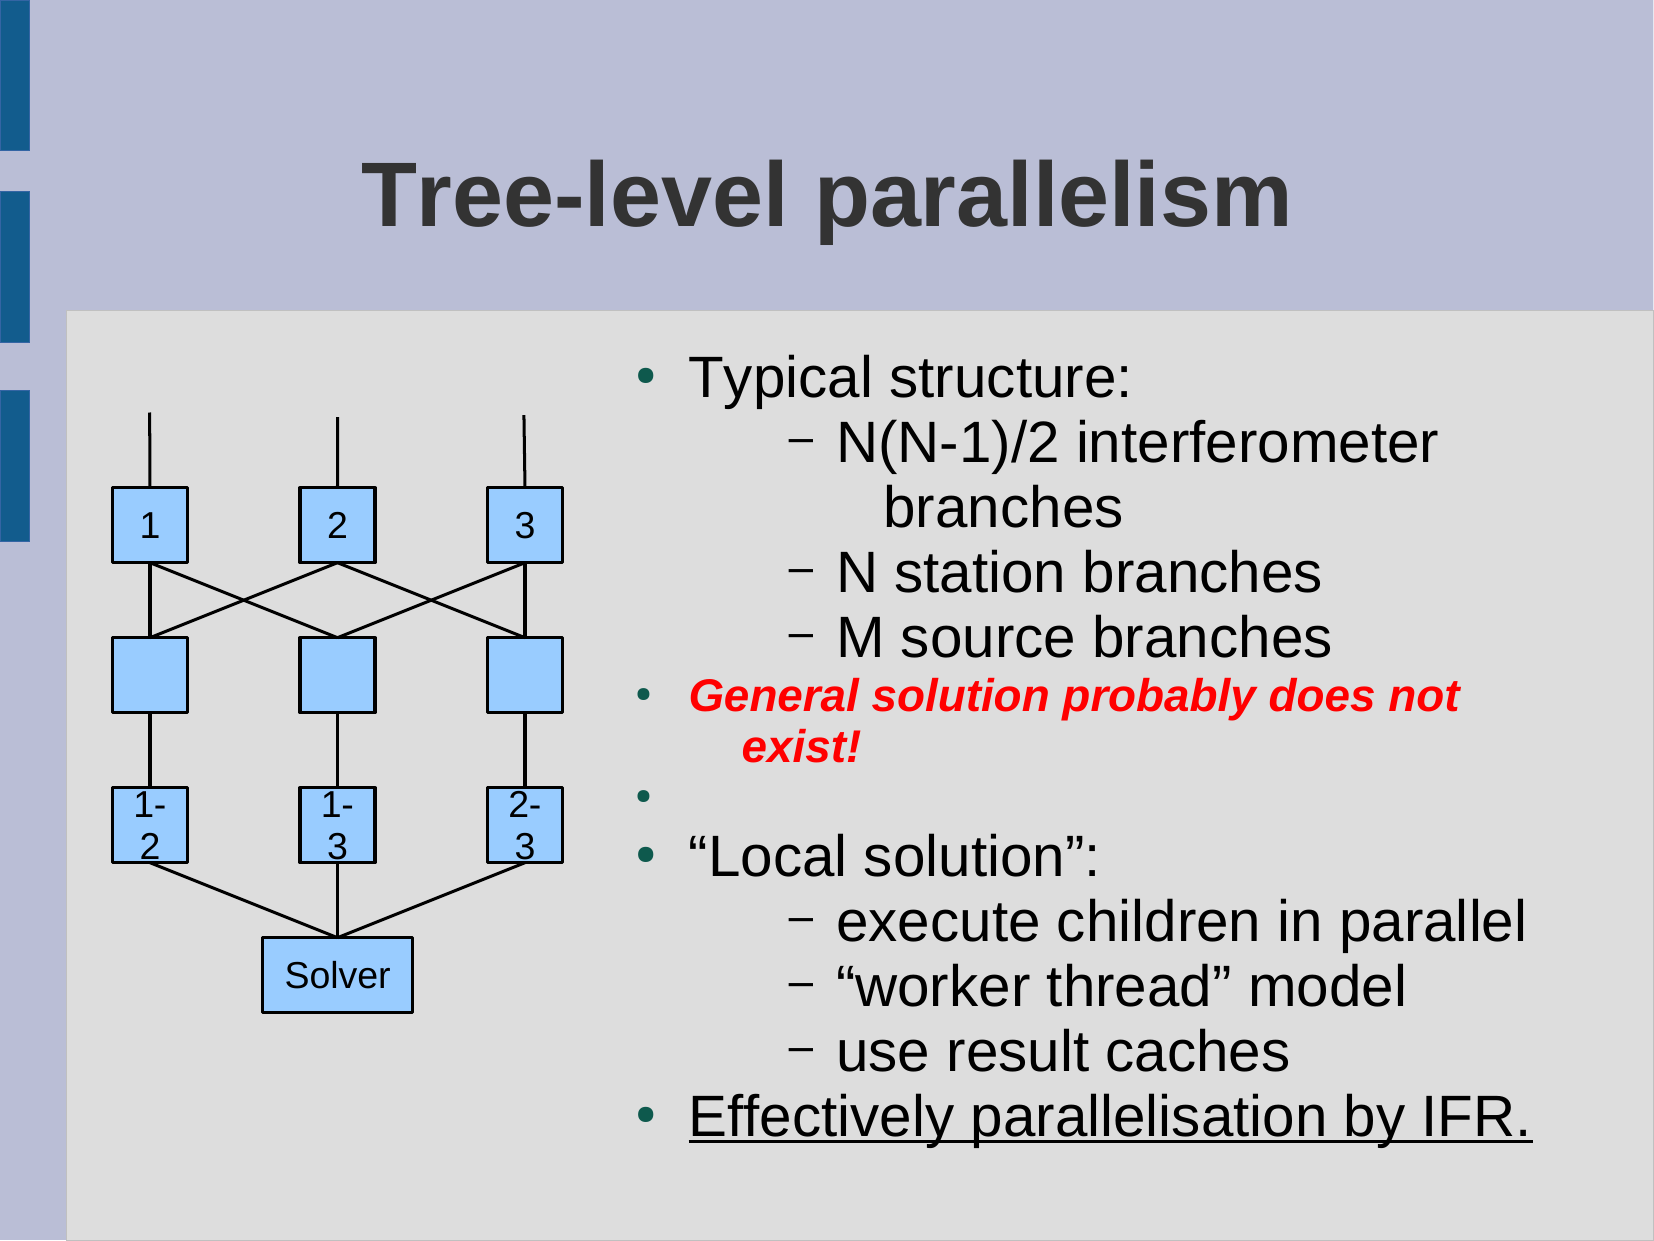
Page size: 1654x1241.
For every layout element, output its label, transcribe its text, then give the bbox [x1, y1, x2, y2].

text_box 3 [487, 487, 563, 563]
text_box [487, 637, 563, 713]
text_box [300, 637, 376, 713]
text_box [112, 637, 188, 713]
list Typical structure: N(N-1)/2 interferometer branches N station branches M source branches General solution probably does not exist! “Local solution”: execute children in parallel “worker thread” model use result caches Effectively parallelisation by IFR. [600, 344, 1534, 1127]
title Tree-level parallelism [121, 91, 1534, 299]
text_box 1-2 [112, 787, 188, 863]
text_box Solver [262, 937, 413, 1013]
text_box 1 [112, 487, 188, 563]
text_box 2-3 [487, 787, 563, 863]
text_box 1-3 [300, 787, 376, 863]
text_box 2 [300, 487, 376, 563]
